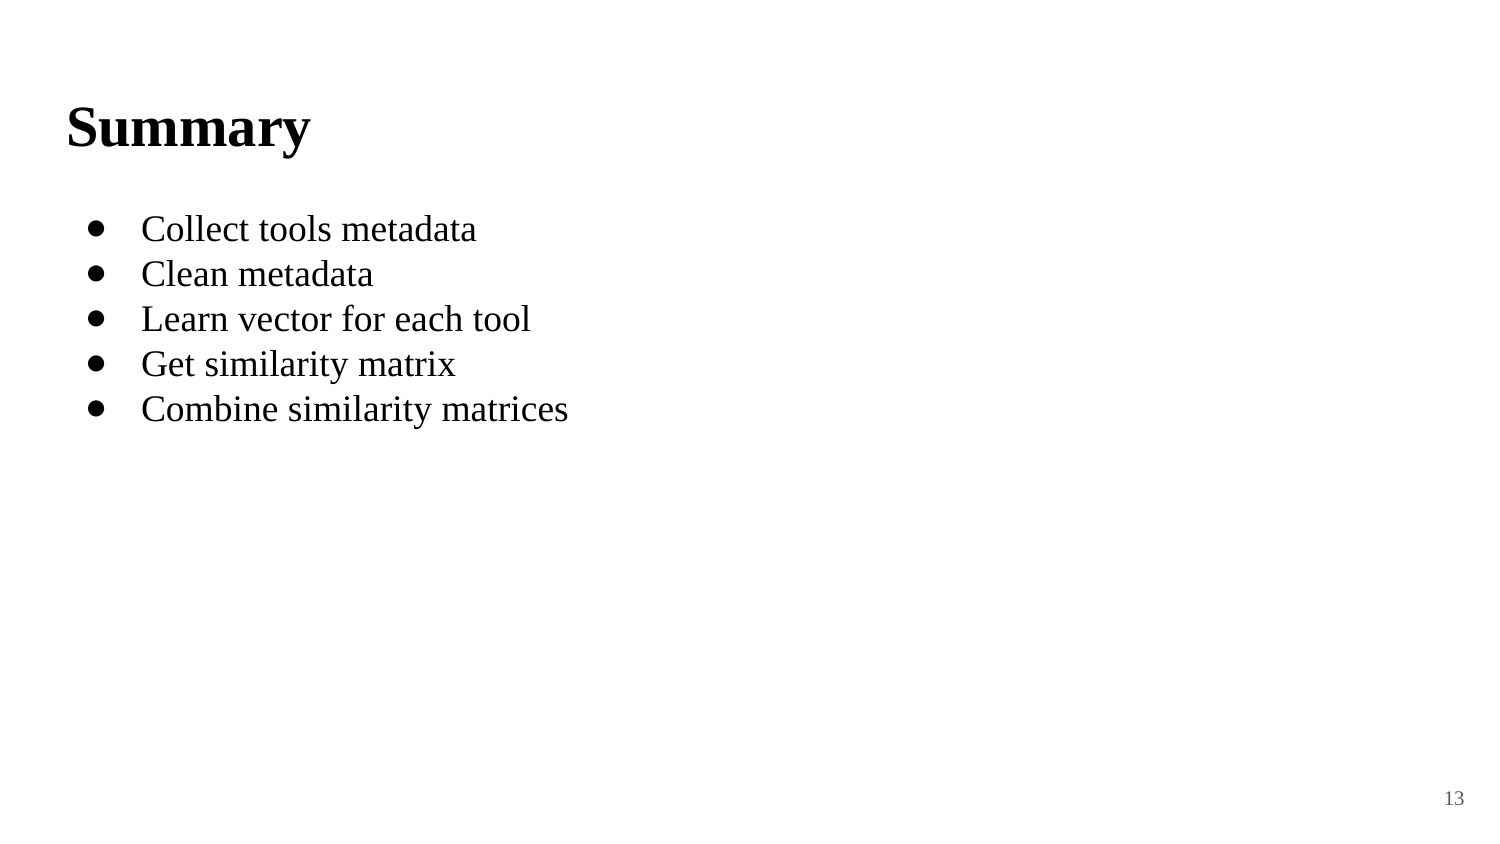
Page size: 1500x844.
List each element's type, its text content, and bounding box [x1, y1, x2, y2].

title Summary [51, 72, 1449, 167]
slide_number <number> [1389, 764, 1480, 830]
list Collect tools metadata Clean metadata Learn vector for each tool Get similarity matrix Combine similarity matrices [51, 189, 1449, 750]
